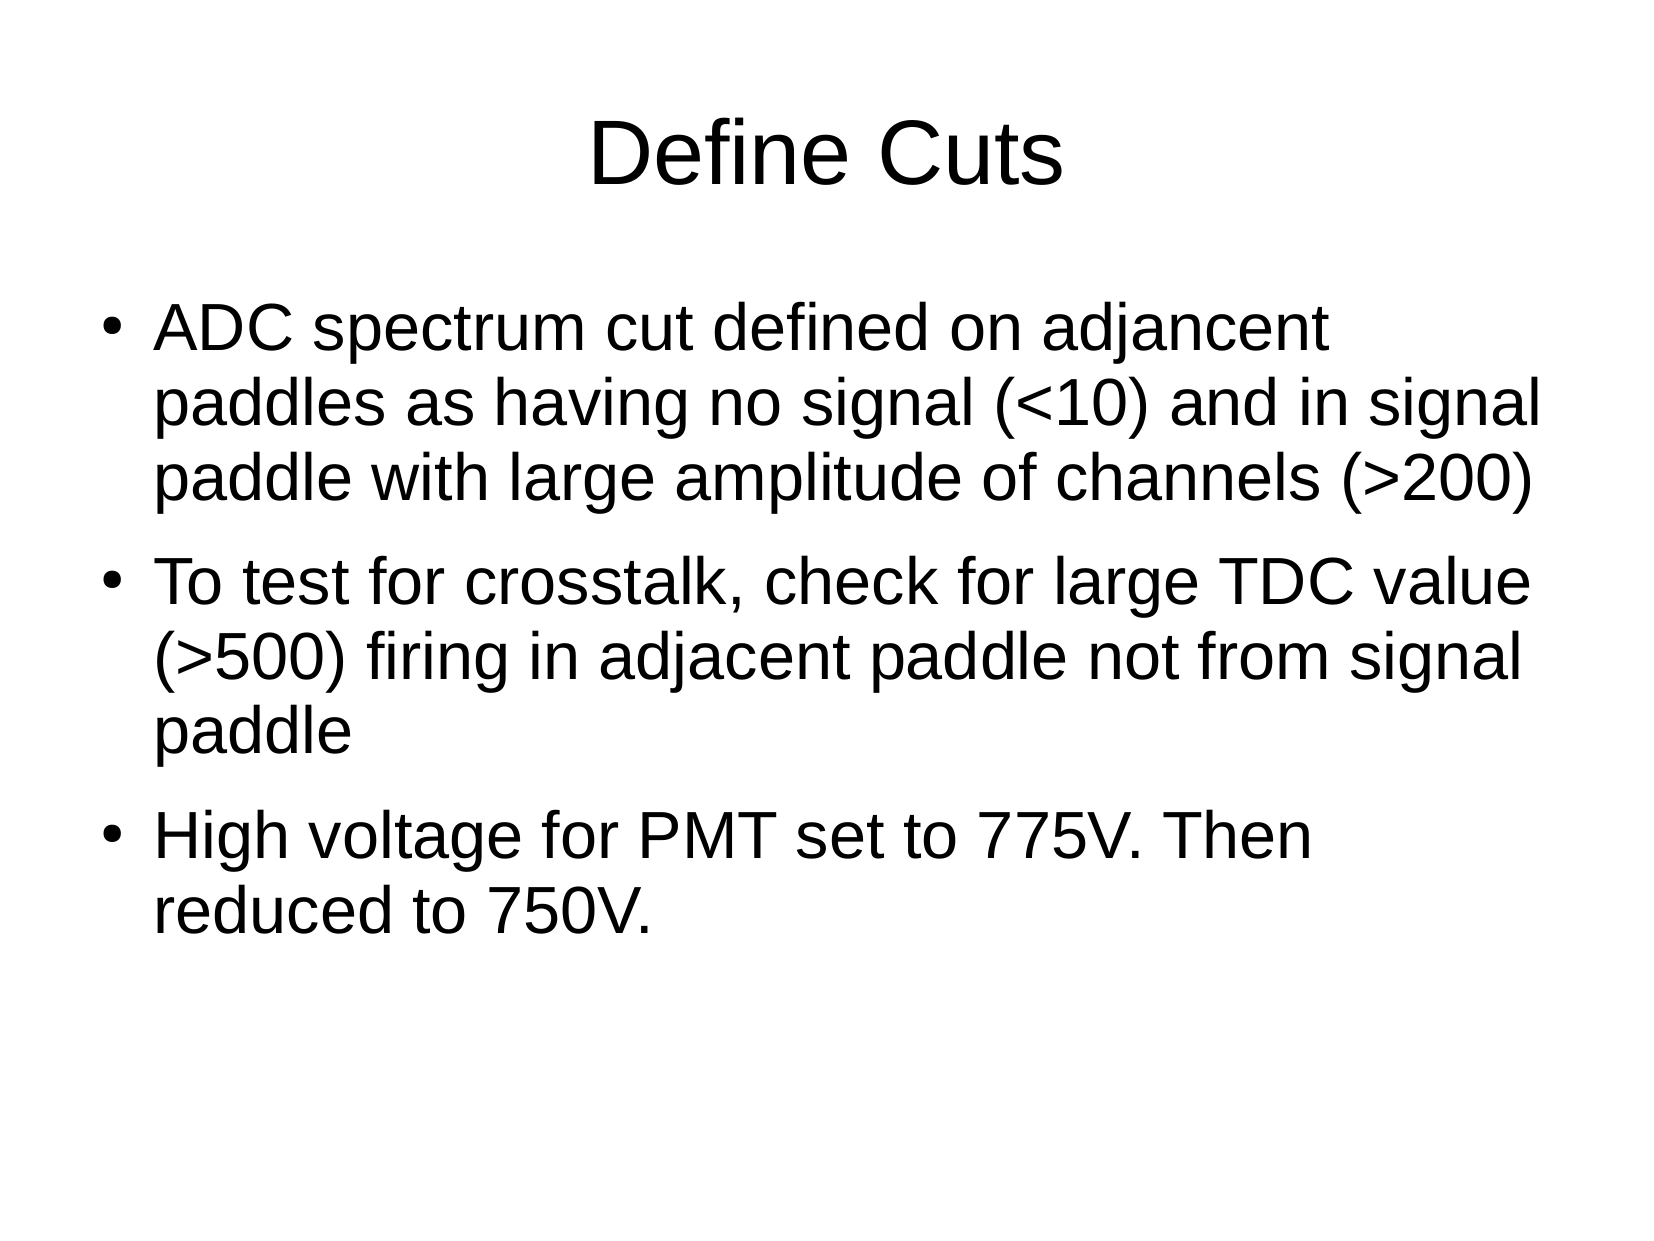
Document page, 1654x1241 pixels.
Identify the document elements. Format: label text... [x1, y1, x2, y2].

title Define Cuts [82, 49, 1571, 257]
list ADC spectrum cut defined on adjancent paddles as having no signal (<10) and in signal paddle with large amplitude of channels (>200) To test for crosstalk, check for large TDC value (>500) firing in adjacent paddle not from signal paddle High voltage for PMT set to 775V. Then reduced to 750V. [82, 290, 1571, 1010]
